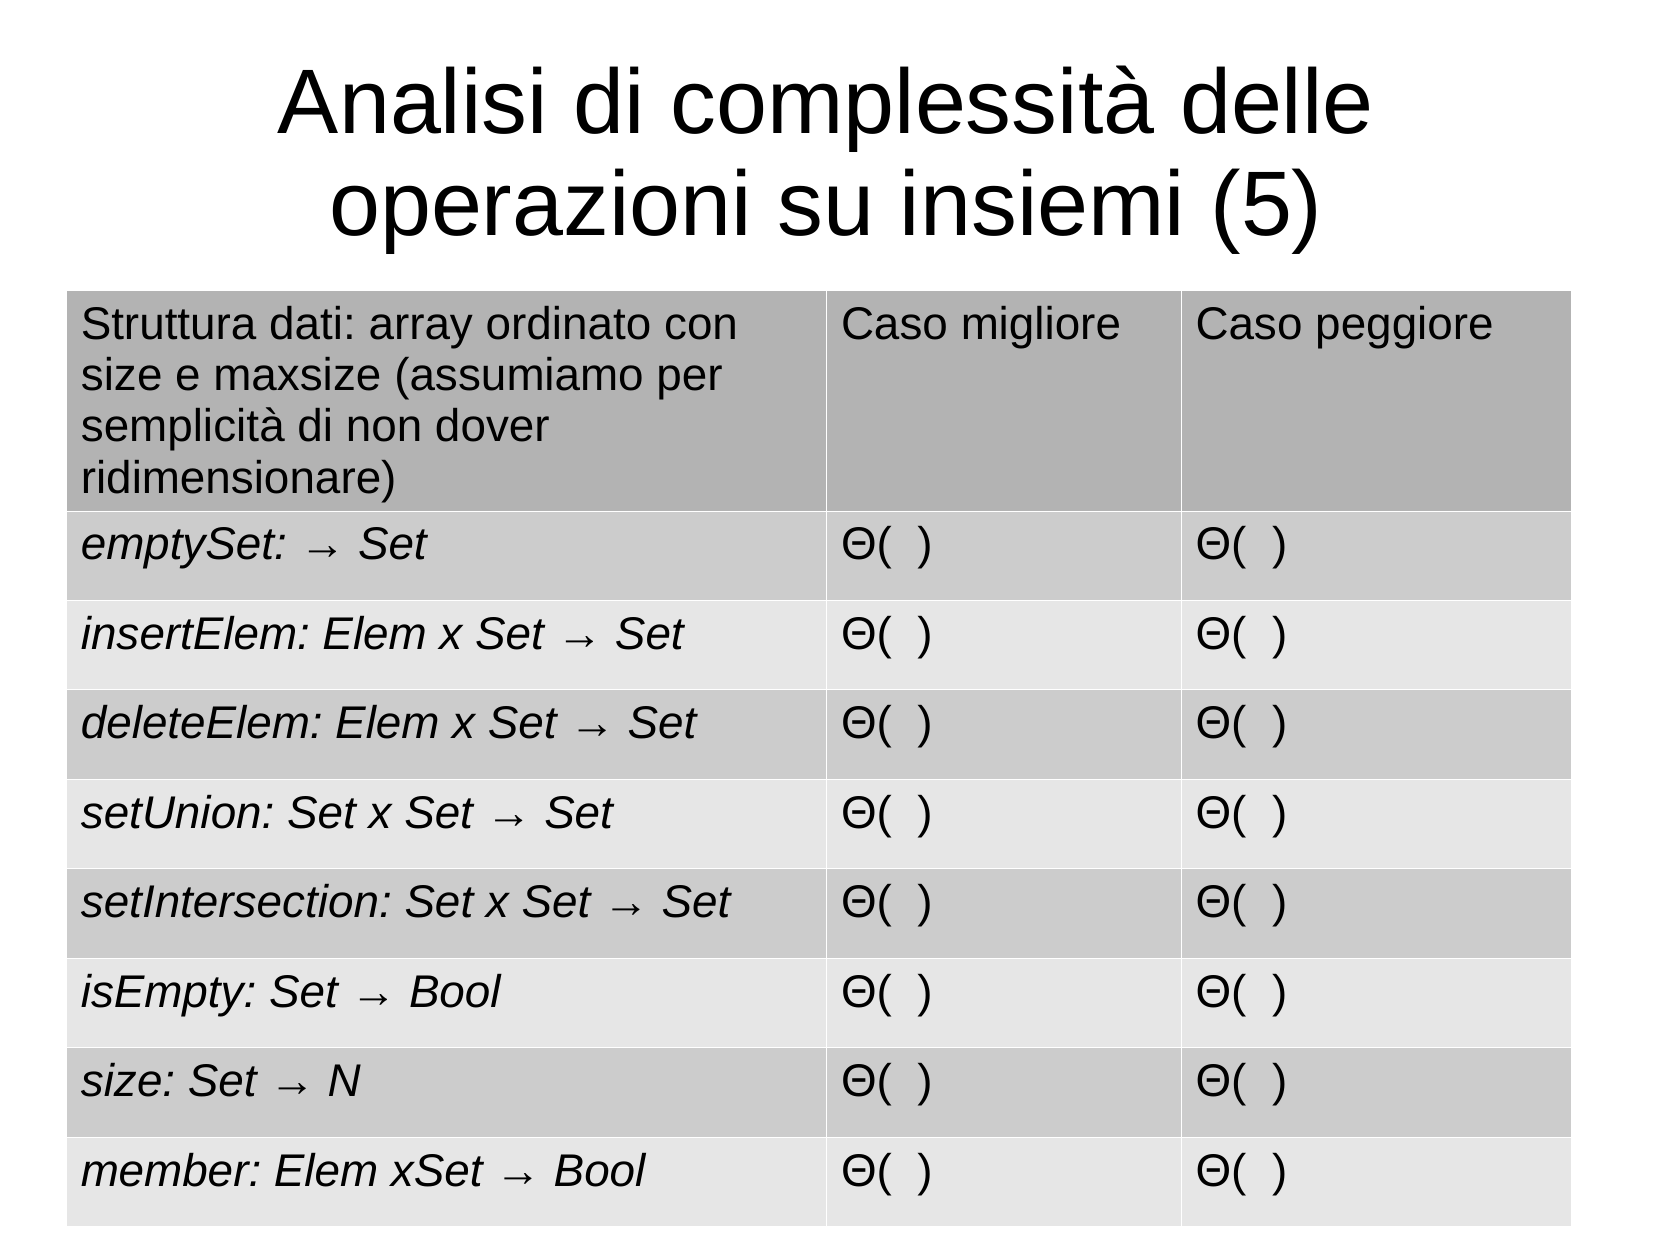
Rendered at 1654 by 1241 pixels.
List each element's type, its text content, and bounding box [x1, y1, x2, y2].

table_cell insertElem: Elem x Set → Set [67, 601, 826, 689]
table_cell size: Set → N [67, 1048, 826, 1137]
table_cell Θ( ) [827, 512, 1181, 600]
table_cell Θ( ) [1182, 601, 1571, 689]
table_cell Θ( ) [1182, 1048, 1571, 1137]
table_cell Θ( ) [827, 1048, 1181, 1137]
table_header Caso peggiore [1182, 291, 1571, 511]
table_cell setUnion: Set x Set → Set [67, 780, 826, 868]
table_cell isEmpty: Set → Bool [67, 959, 826, 1047]
table_cell Θ( ) [827, 869, 1181, 958]
table_cell Θ( ) [1182, 512, 1571, 600]
table_cell Θ( ) [827, 601, 1181, 689]
table_header Caso migliore [827, 291, 1181, 511]
table_cell Θ( ) [1182, 959, 1571, 1047]
table_cell Θ( ) [827, 1138, 1181, 1226]
table_cell Θ( ) [1182, 780, 1571, 868]
title Analisi di complessità delle operazioni su insiemi (5) [82, 49, 1571, 257]
table_cell Θ( ) [1182, 1138, 1571, 1226]
table_cell deleteElem: Elem x Set → Set [67, 690, 826, 779]
table_cell Θ( ) [1182, 869, 1571, 958]
table_cell Θ( ) [827, 780, 1181, 868]
table_cell Θ( ) [827, 959, 1181, 1047]
table_cell Θ( ) [1182, 690, 1571, 779]
table_header Struttura dati: array ordinato con size e maxsize (assumiamo per semplicità di non dover ridimensionare) [67, 291, 826, 511]
table_cell member: Elem xSet → Bool [67, 1138, 826, 1226]
table_cell Θ( ) [827, 690, 1181, 779]
table_cell emptySet: → Set [67, 512, 826, 600]
table_cell setIntersection: Set x Set → Set [67, 869, 826, 958]
